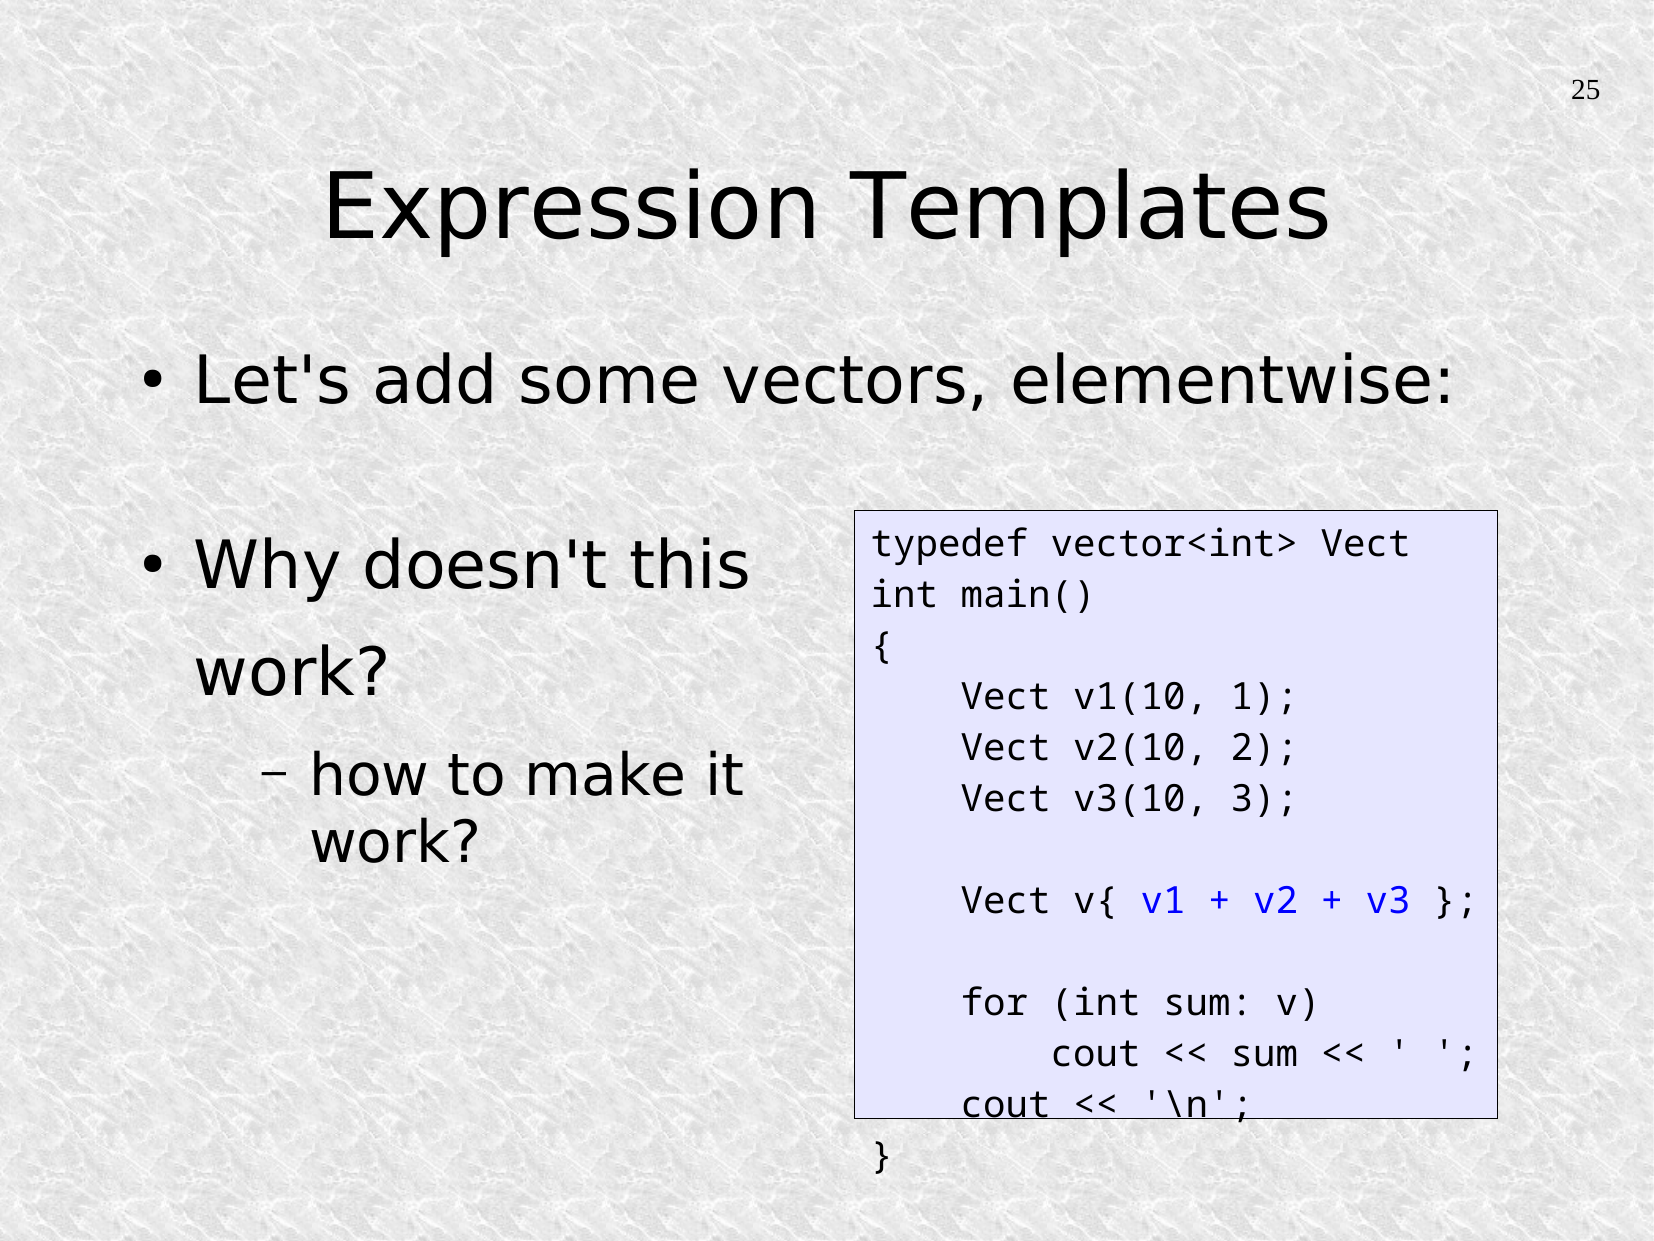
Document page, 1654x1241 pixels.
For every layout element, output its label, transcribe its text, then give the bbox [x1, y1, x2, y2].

text_box typedef vector<int> Vect int main() { Vect v1(10, 1); Vect v2(10, 2); Vect v3(10, 3); Vect v{ v1 + v2 + v3 }; for (int sum: v) cout << sum << ' '; cout << '\n'; } [870, 516, 1479, 1083]
picture [0, 0, 1654, 1241]
list Let's add some vectors, elementwise: Why doesn't this work? how to make it work? [123, 341, 1536, 1241]
text_box [854, 510, 1498, 1119]
title Expression Templates [121, 102, 1534, 310]
